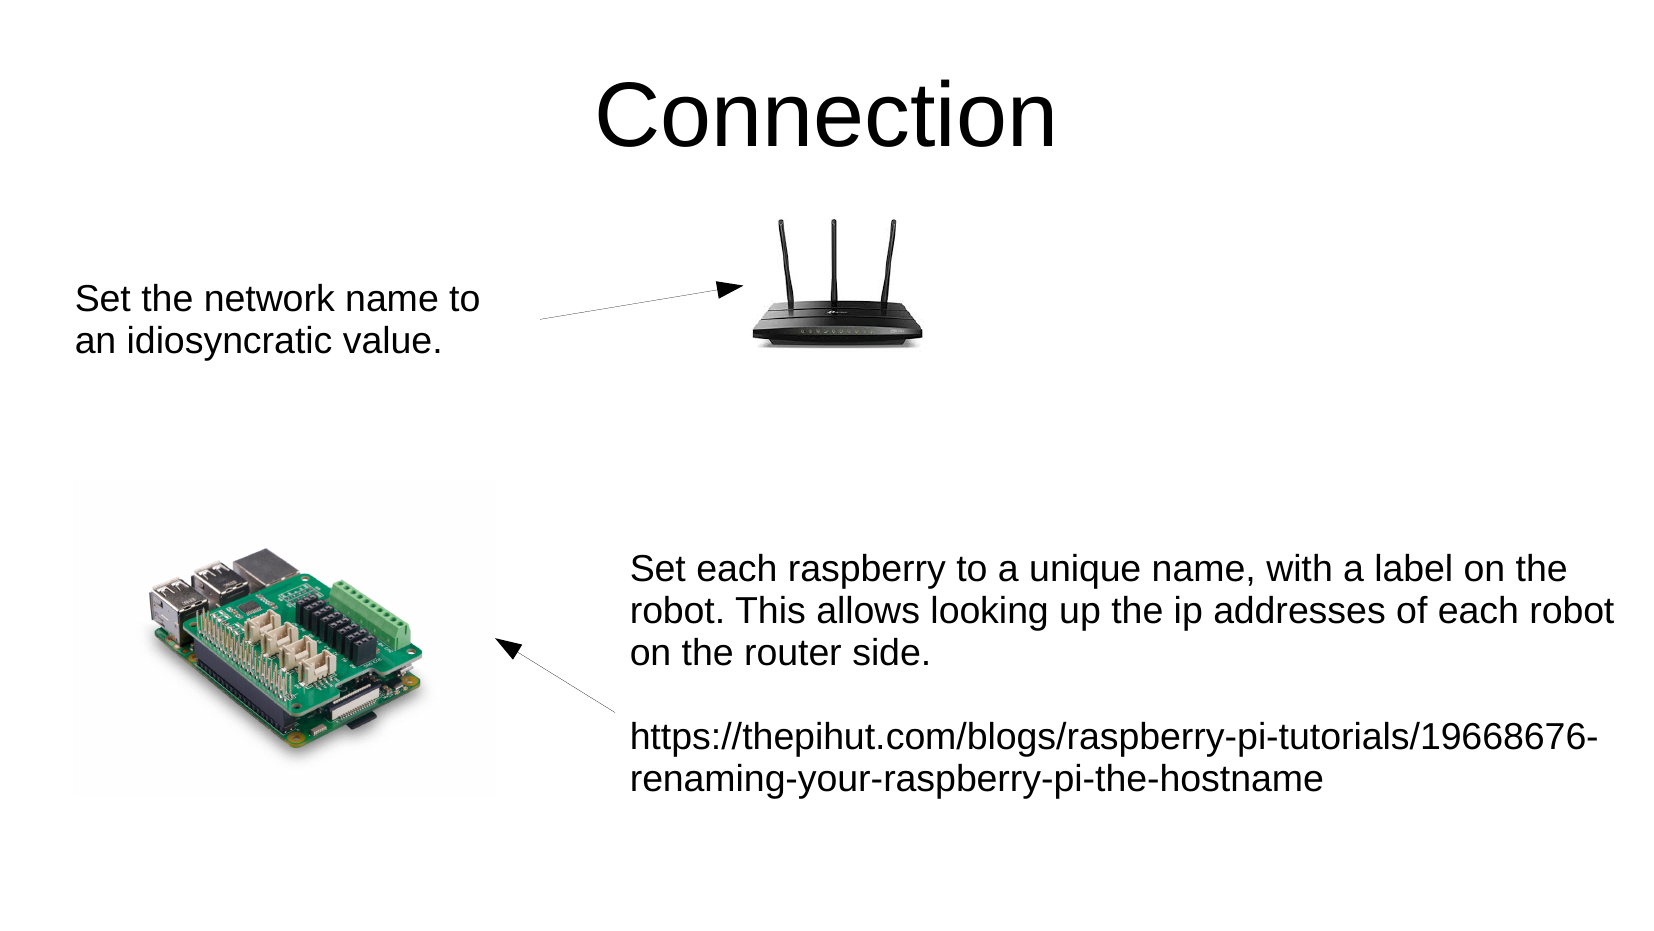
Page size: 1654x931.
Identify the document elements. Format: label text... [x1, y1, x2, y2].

title Connection [82, 37, 1571, 193]
picture [73, 479, 496, 797]
text_box Set the network name to an idiosyncratic value. [60, 270, 541, 369]
text_box Set each raspberry to a unique name, with a label on the robot. This allows looking up the ip addresses of each robot on the router side. https://thepihut.com/blogs/raspberry-pi-tutorials/19668676-renaming-your-raspberry-pi-the-hostname [615, 540, 1634, 886]
picture [743, 192, 931, 379]
